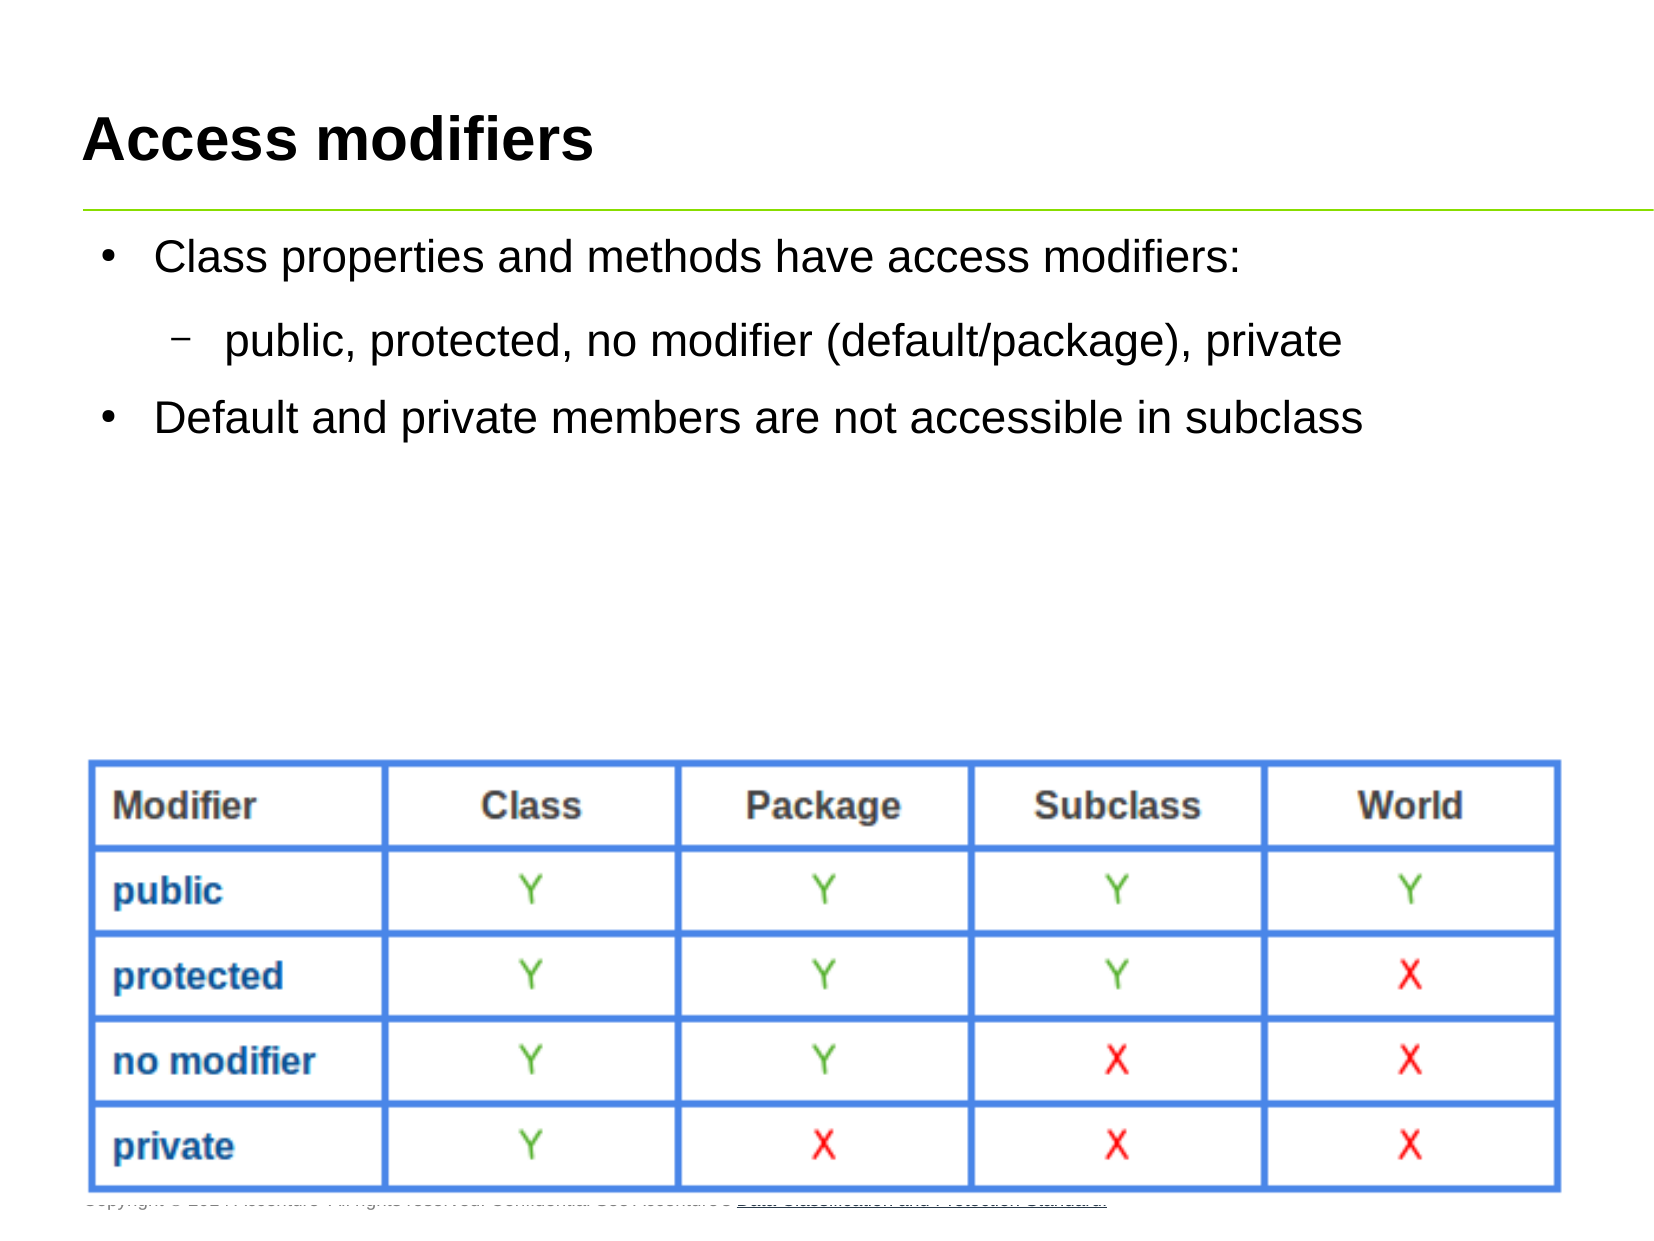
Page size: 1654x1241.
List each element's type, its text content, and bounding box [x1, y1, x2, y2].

list Class properties and methods have access modifiers: public, protected, no modifier (default/package), private Default and private members are not accessible in subclass [82, 230, 1538, 751]
picture [82, 751, 1576, 1205]
title Access modifiers [81, 68, 1654, 211]
